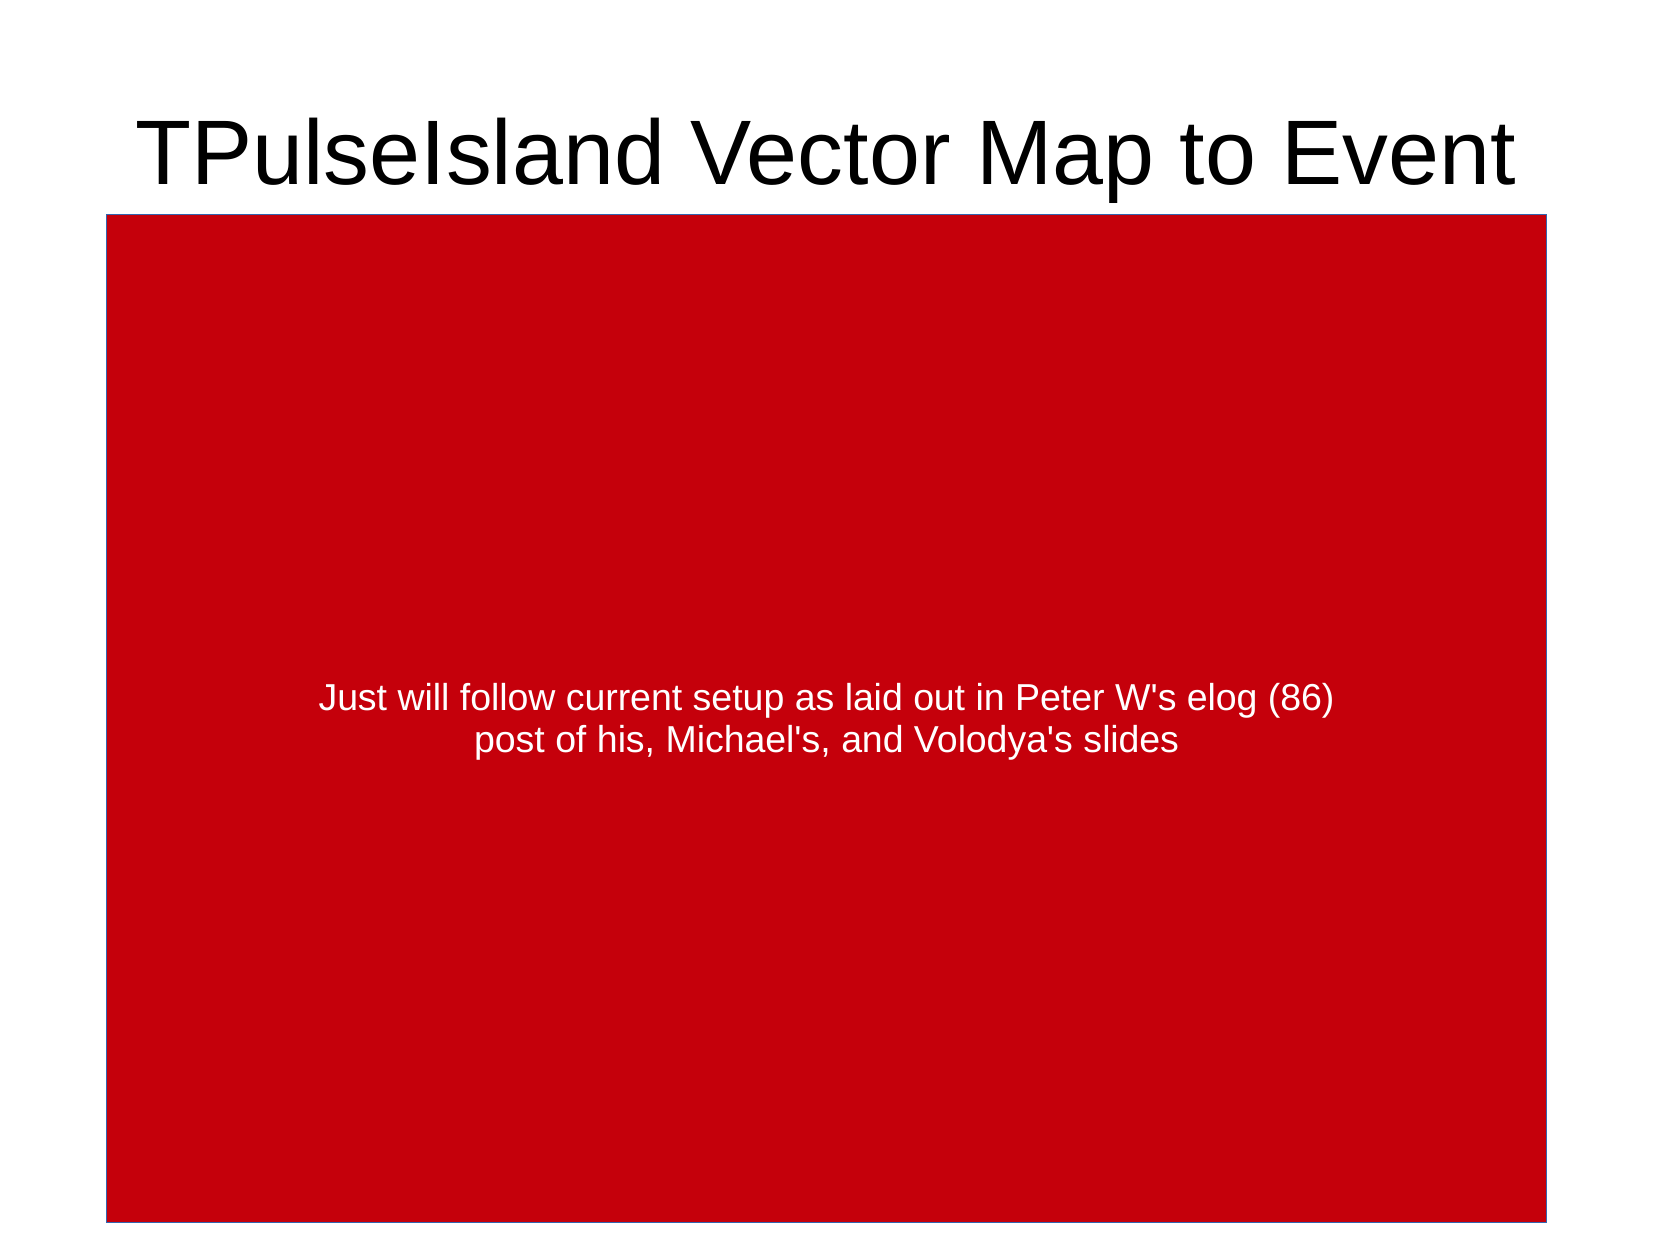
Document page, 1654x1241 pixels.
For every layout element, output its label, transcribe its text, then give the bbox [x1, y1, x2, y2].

text_box Just will follow current setup as laid out in Peter W's elog (86) post of his, Michael's, and Volodya's slides [106, 214, 1547, 1223]
title TPulseIsland Vector Map to Event [82, 49, 1571, 257]
